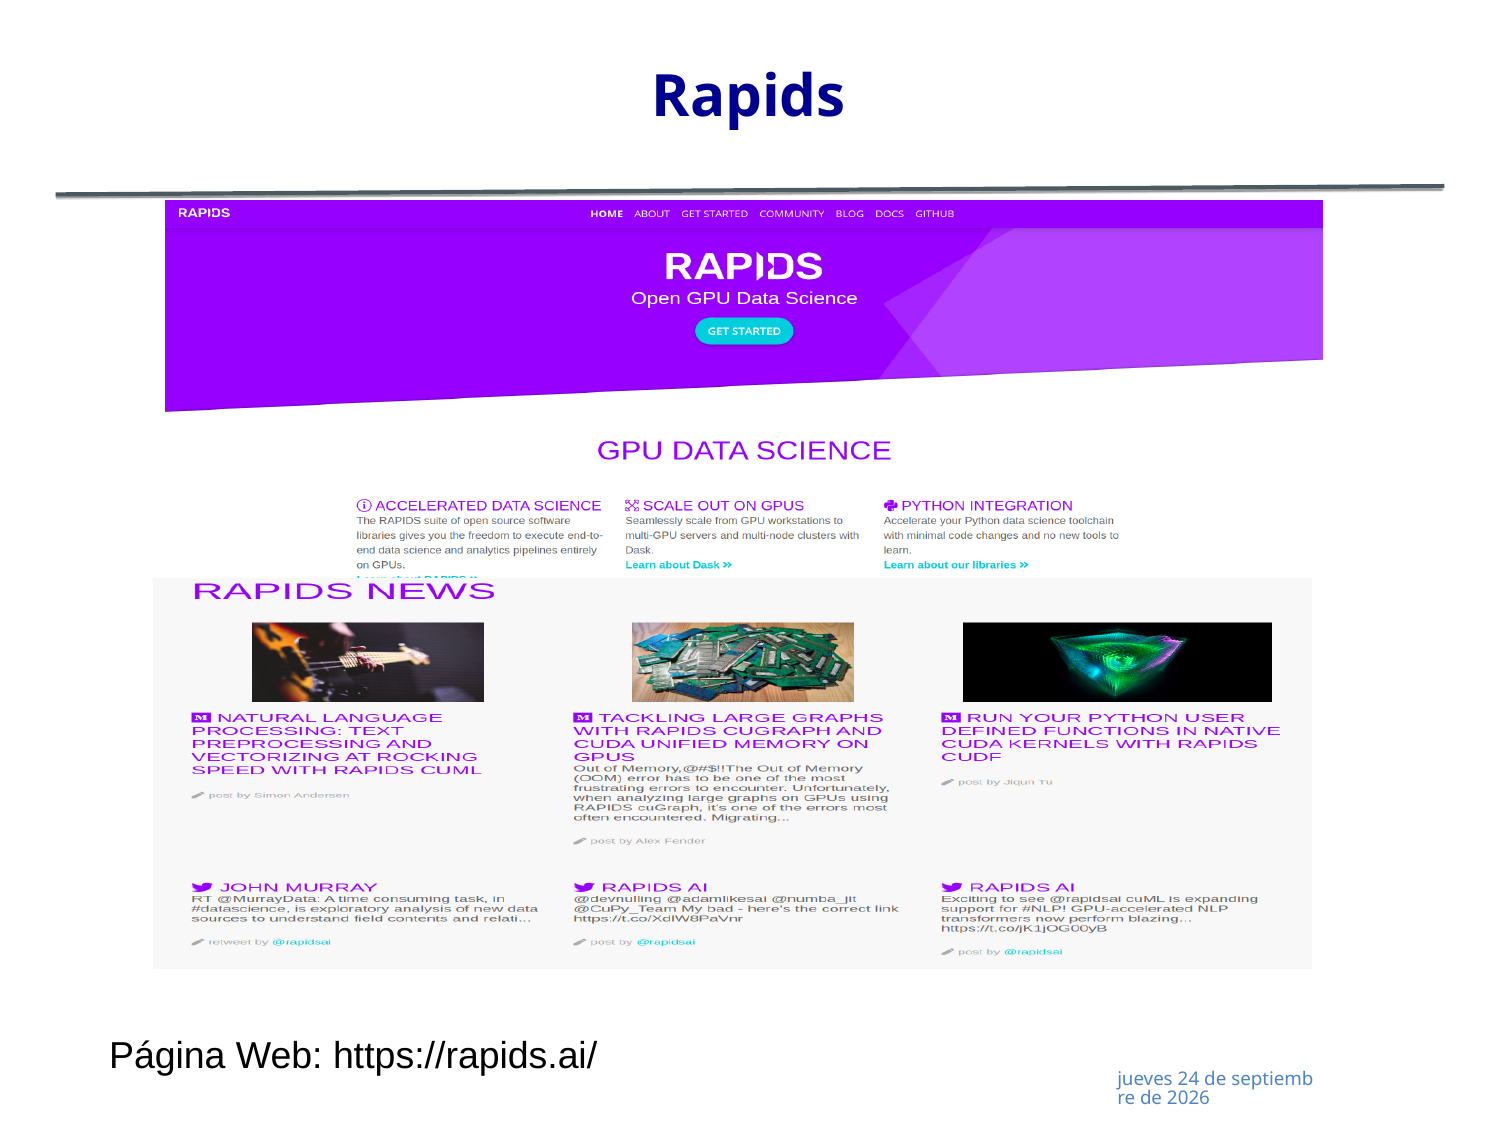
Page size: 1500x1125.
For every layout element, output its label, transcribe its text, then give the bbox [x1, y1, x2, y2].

title Rapids [56, 45, 1442, 143]
picture [153, 200, 1323, 969]
text_box Página Web: https://rapids.ai/ [94, 1027, 768, 1085]
